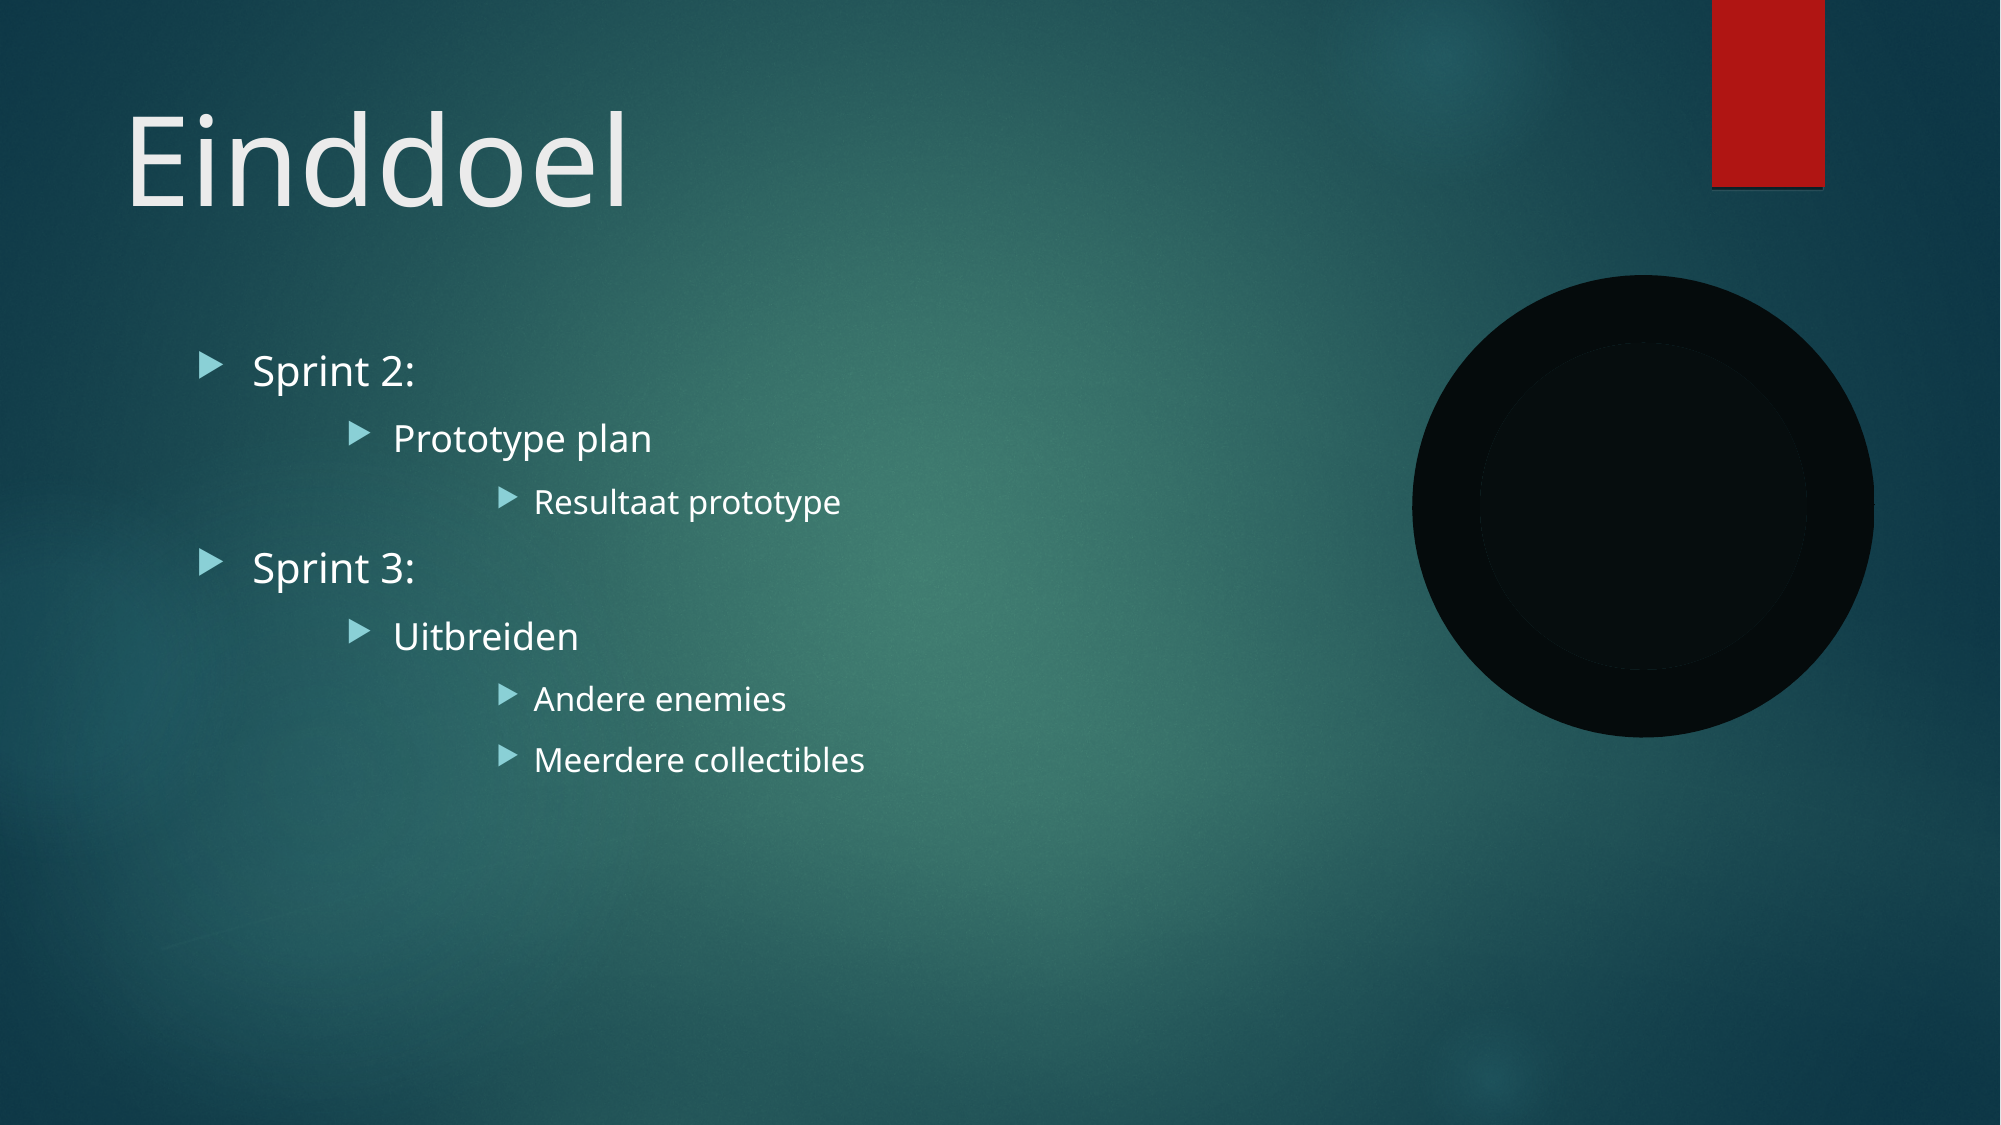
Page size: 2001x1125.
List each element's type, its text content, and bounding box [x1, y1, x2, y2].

title Einddoel [106, 74, 1649, 305]
list Sprint 2: Prototype plan Resultaat prototype Sprint 3: Uitbreiden Andere enemies Meerdere collectibles [181, 336, 1649, 1026]
